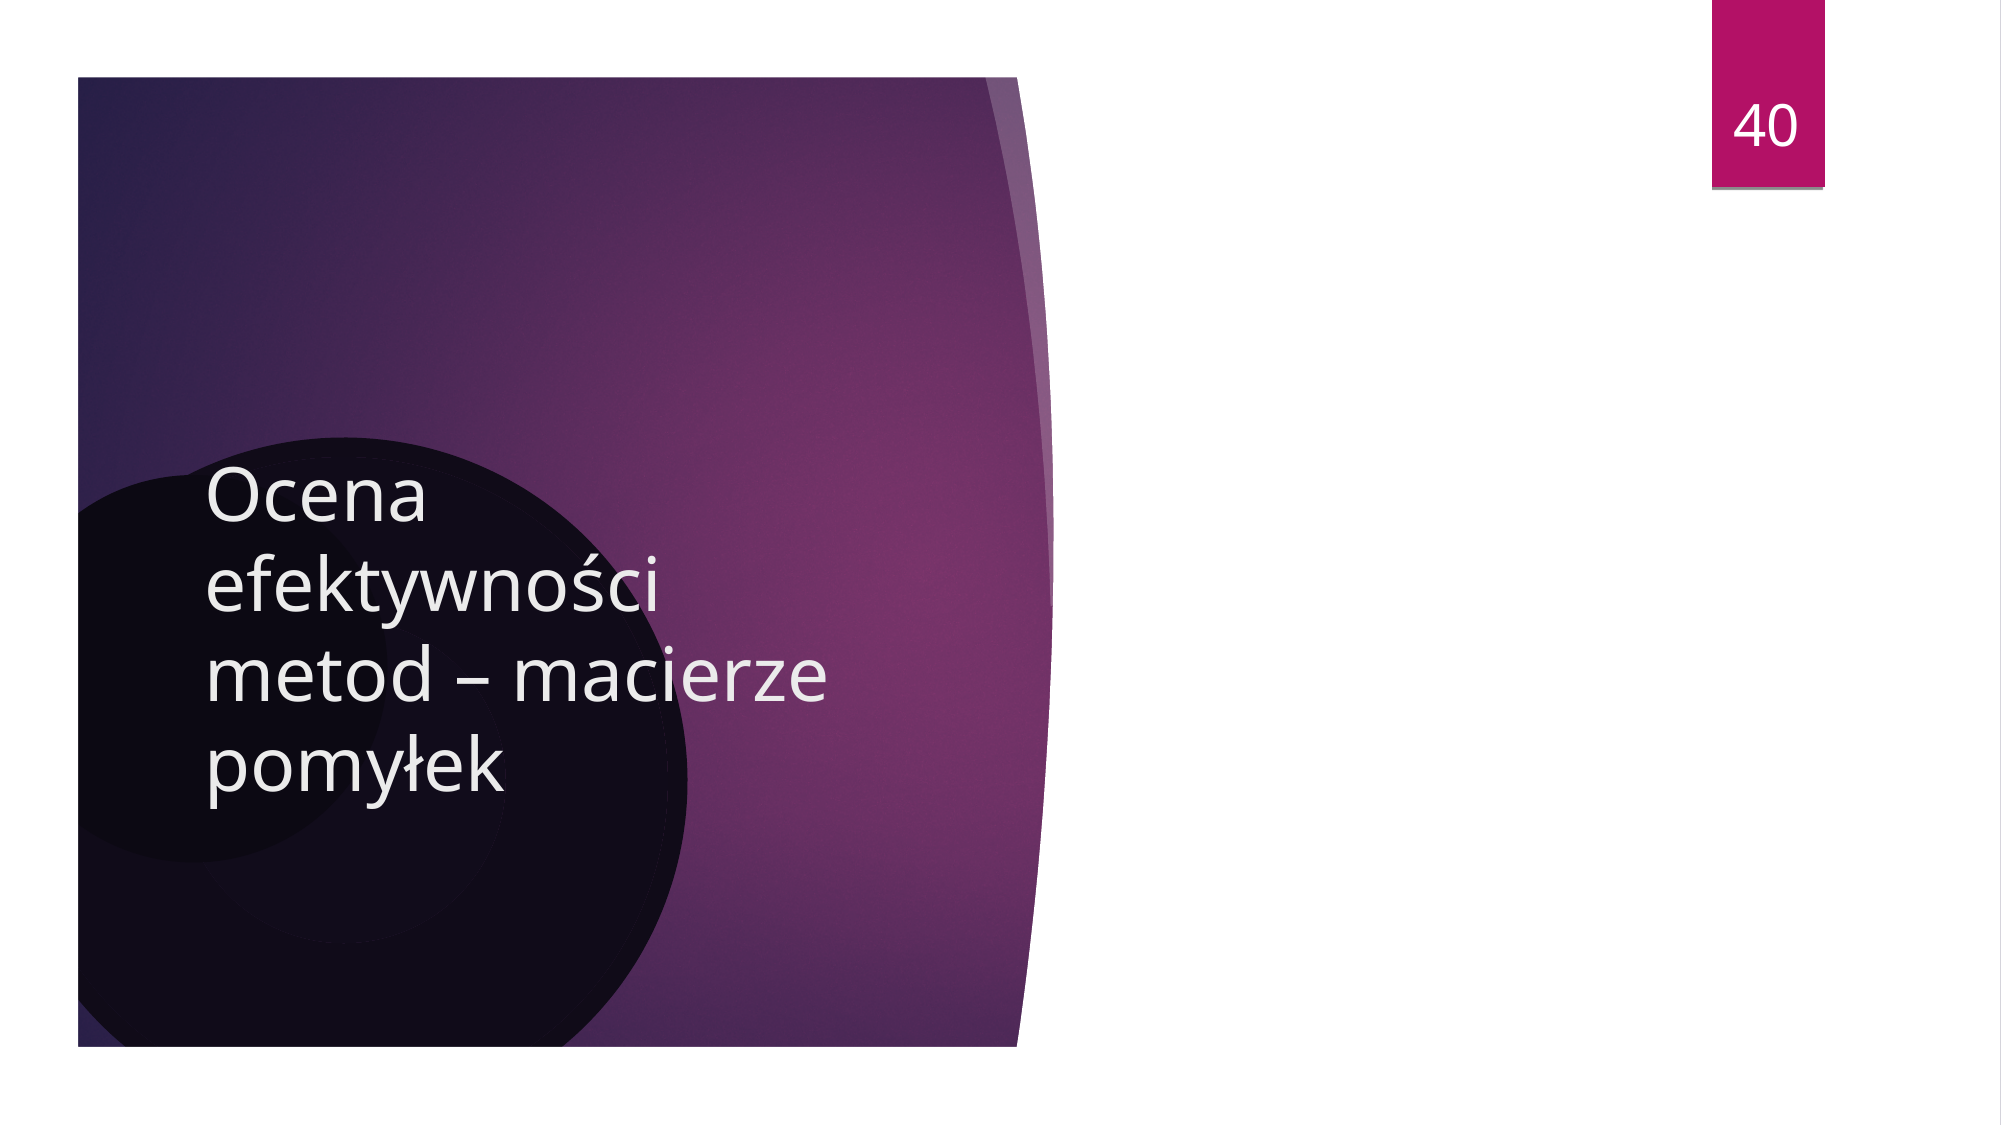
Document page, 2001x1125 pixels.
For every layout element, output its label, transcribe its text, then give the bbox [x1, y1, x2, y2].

text_box [1698, 48, 1836, 175]
title Ocena efektywności metod – macierze pomyłek [224, 286, 939, 839]
